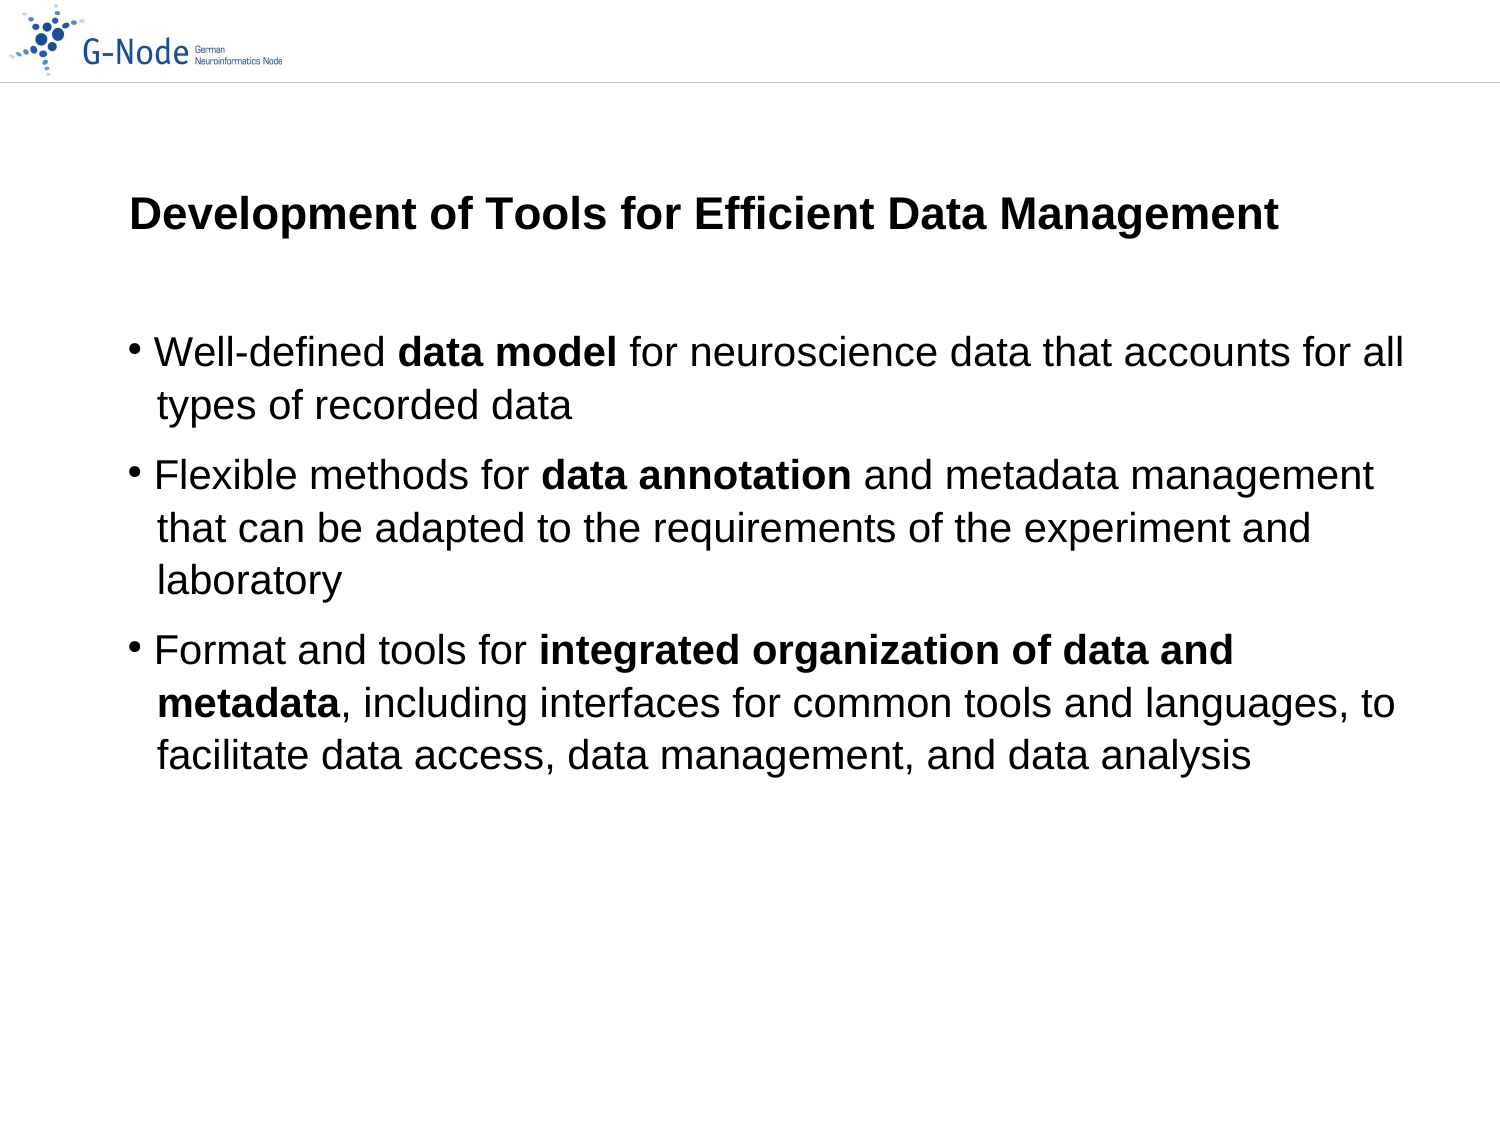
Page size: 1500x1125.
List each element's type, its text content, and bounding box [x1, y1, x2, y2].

picture [9, 4, 282, 76]
text_box Development of Tools for Efficient Data Management [114, 170, 1390, 247]
text_box Well-defined data model for neuroscience data that accounts for all types of recorded data Flexible methods for data annotation and metadata management that can be adapted to the requirements of the experiment and laboratory Format and tools for integrated organization of data and metadata, including interfaces for common tools and languages, to facilitate data access, data management, and data analysis [112, 264, 1426, 997]
